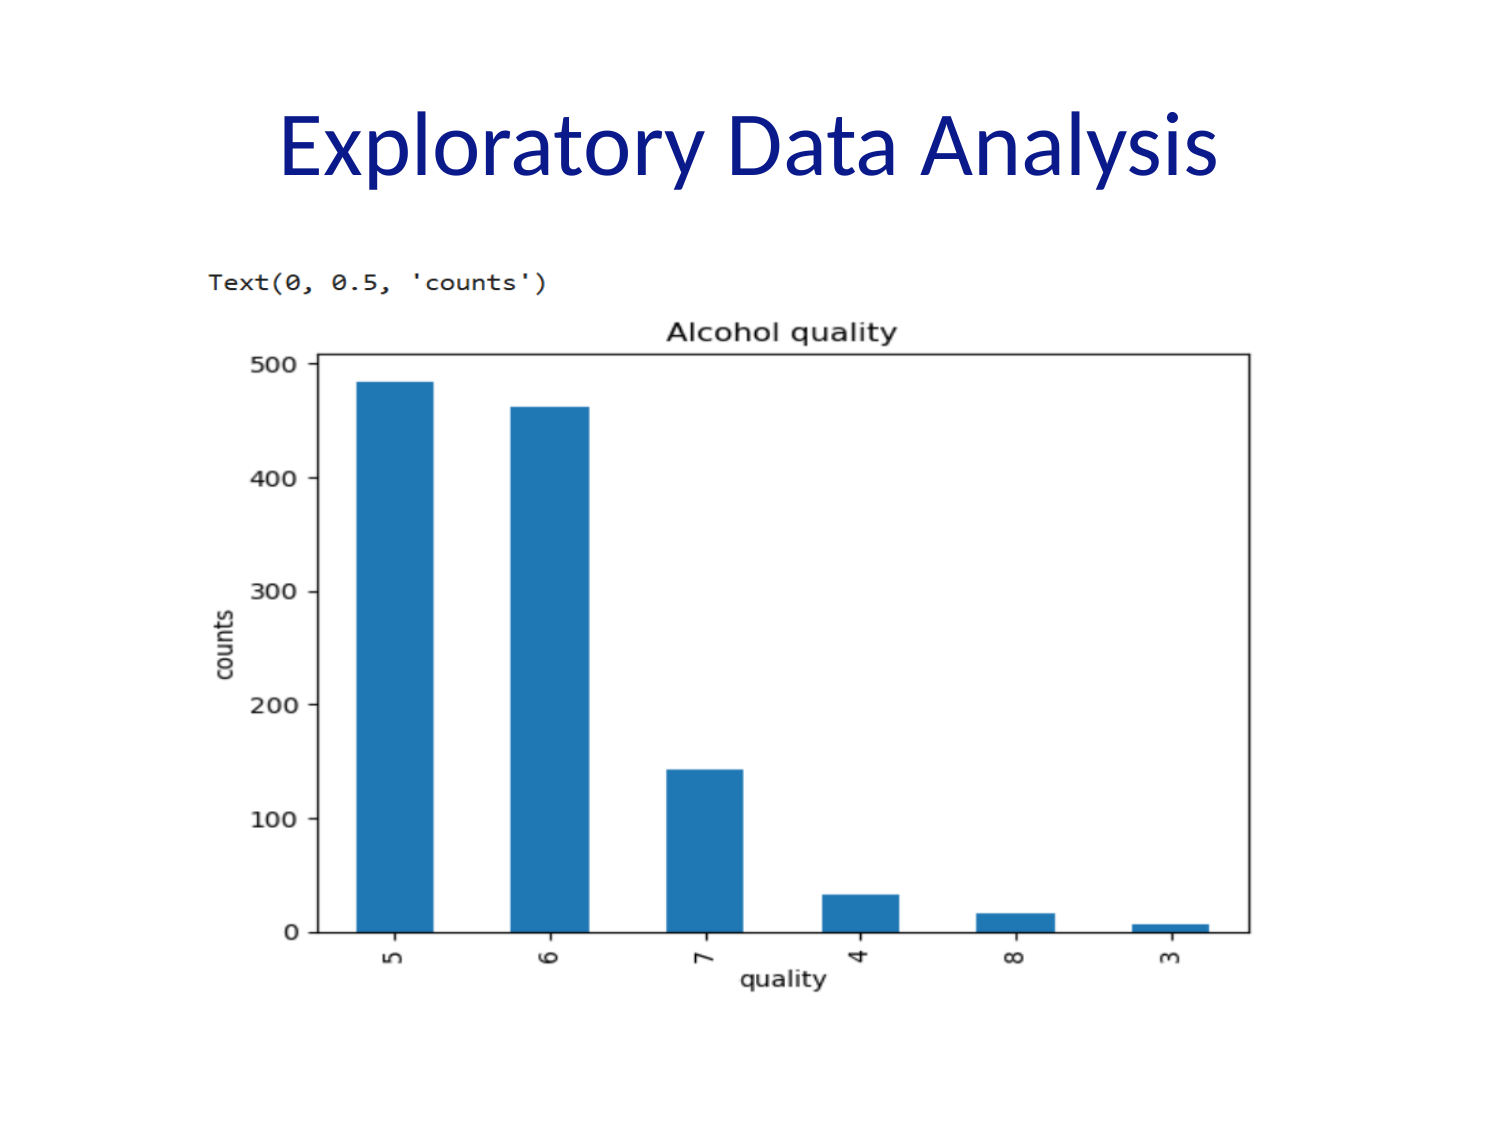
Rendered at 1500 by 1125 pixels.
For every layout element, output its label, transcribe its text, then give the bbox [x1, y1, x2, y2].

picture [187, 262, 1273, 1004]
title Exploratory Data Analysis [75, 45, 1425, 233]
